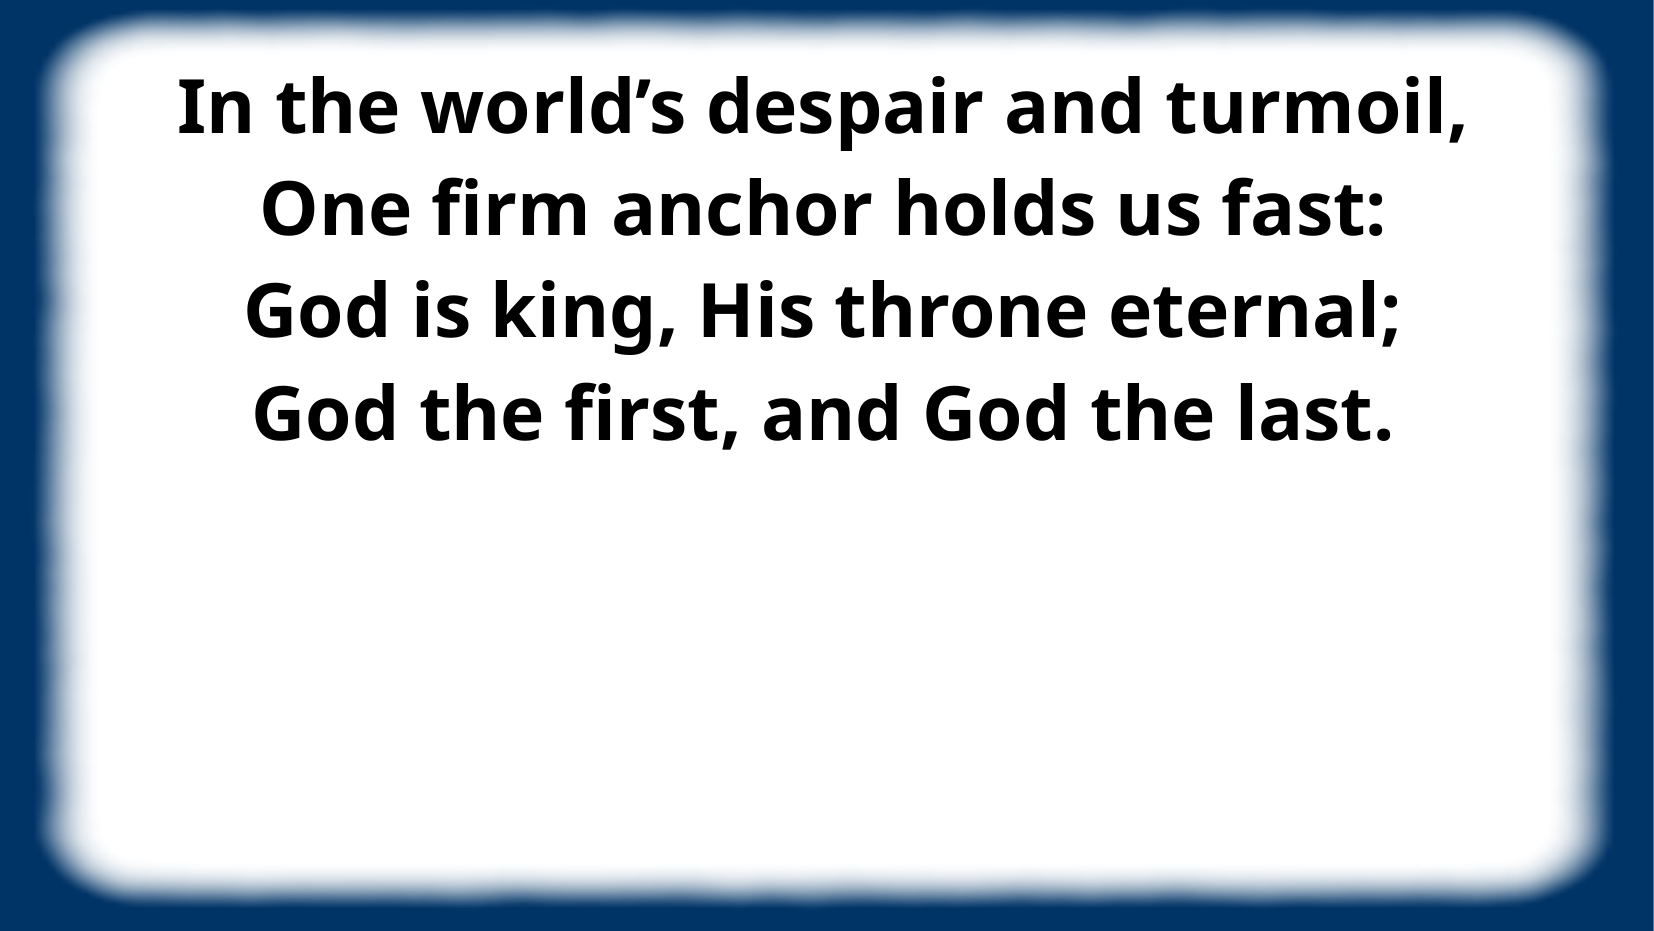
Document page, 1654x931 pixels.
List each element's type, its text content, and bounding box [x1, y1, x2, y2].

picture [0, 0, 1654, 931]
text_box In the world’s despair and turmoil, One firm anchor holds us fast: God is king, His throne eternal; God the first, and God the last. [103, 45, 1544, 516]
